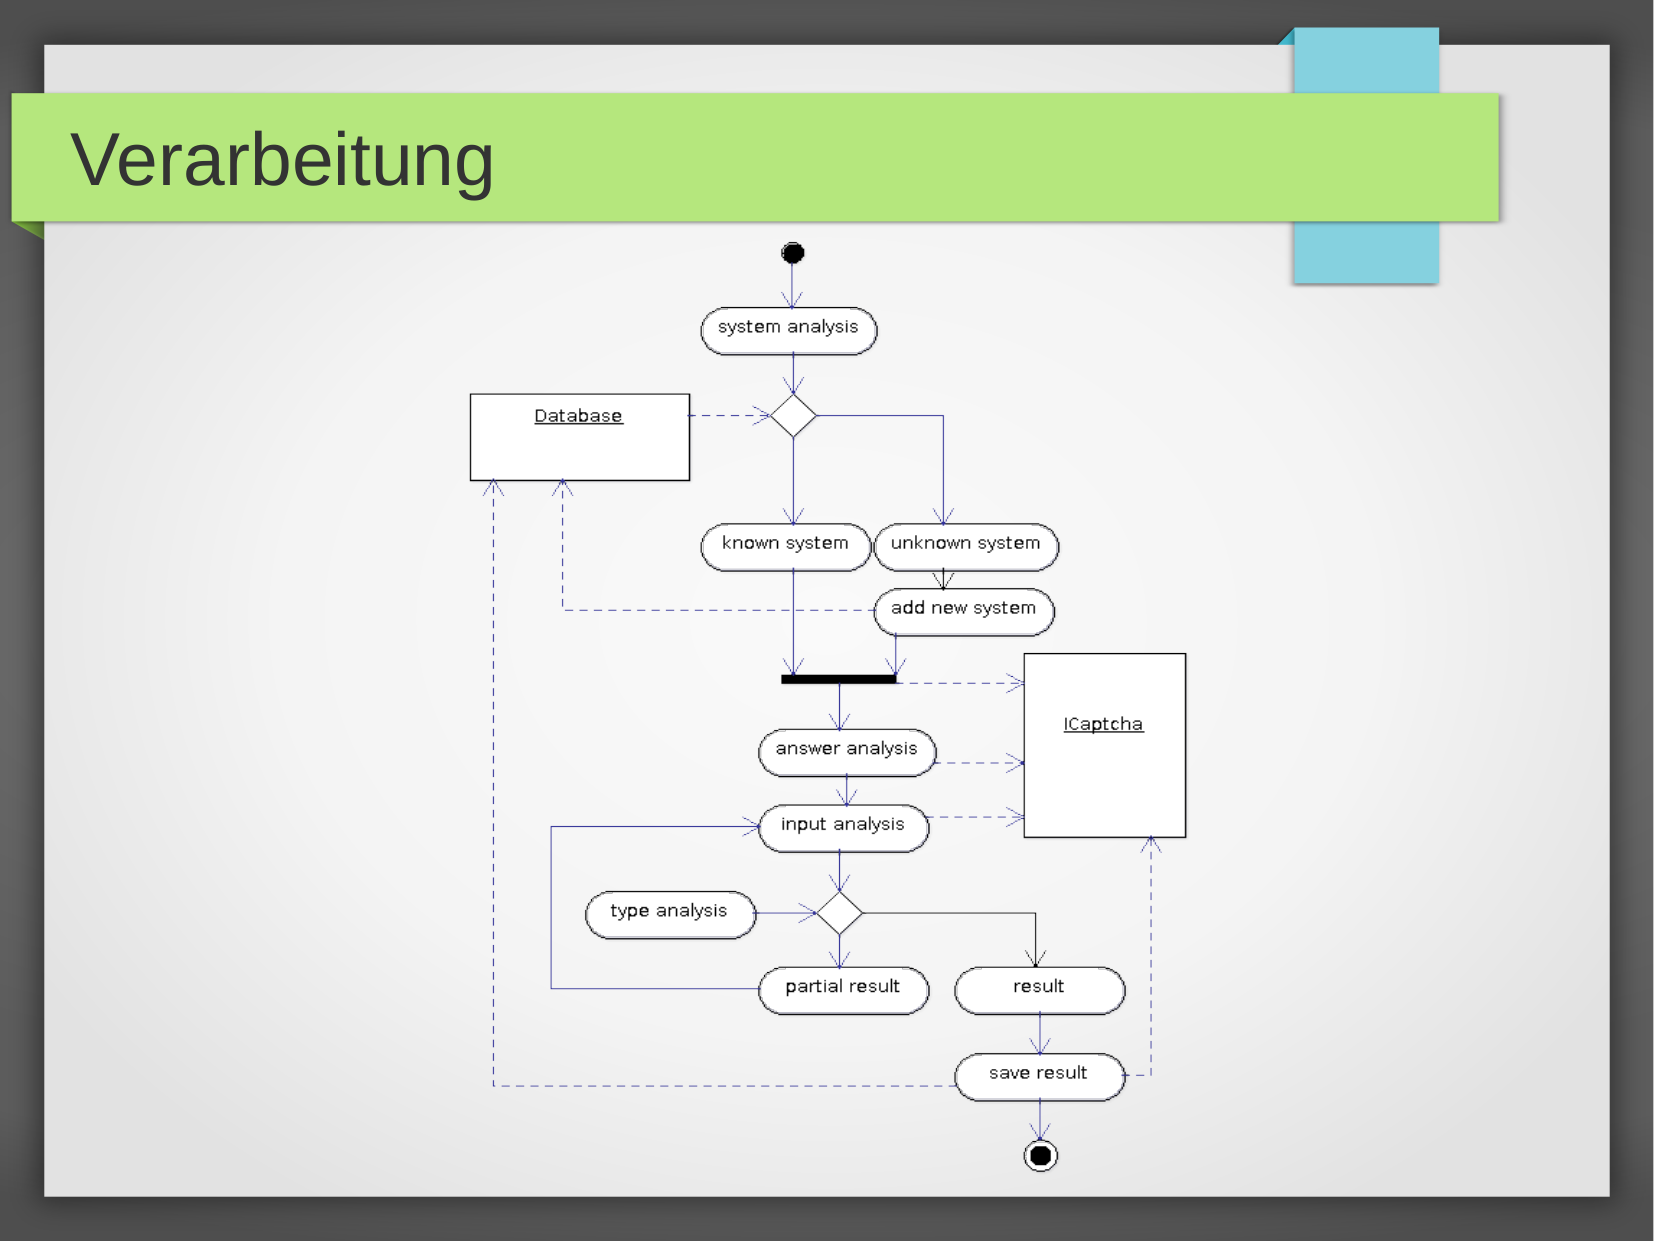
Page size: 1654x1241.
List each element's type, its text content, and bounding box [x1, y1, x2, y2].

picture [0, 0, 1654, 1241]
title Verarbeitung [70, 106, 1229, 213]
